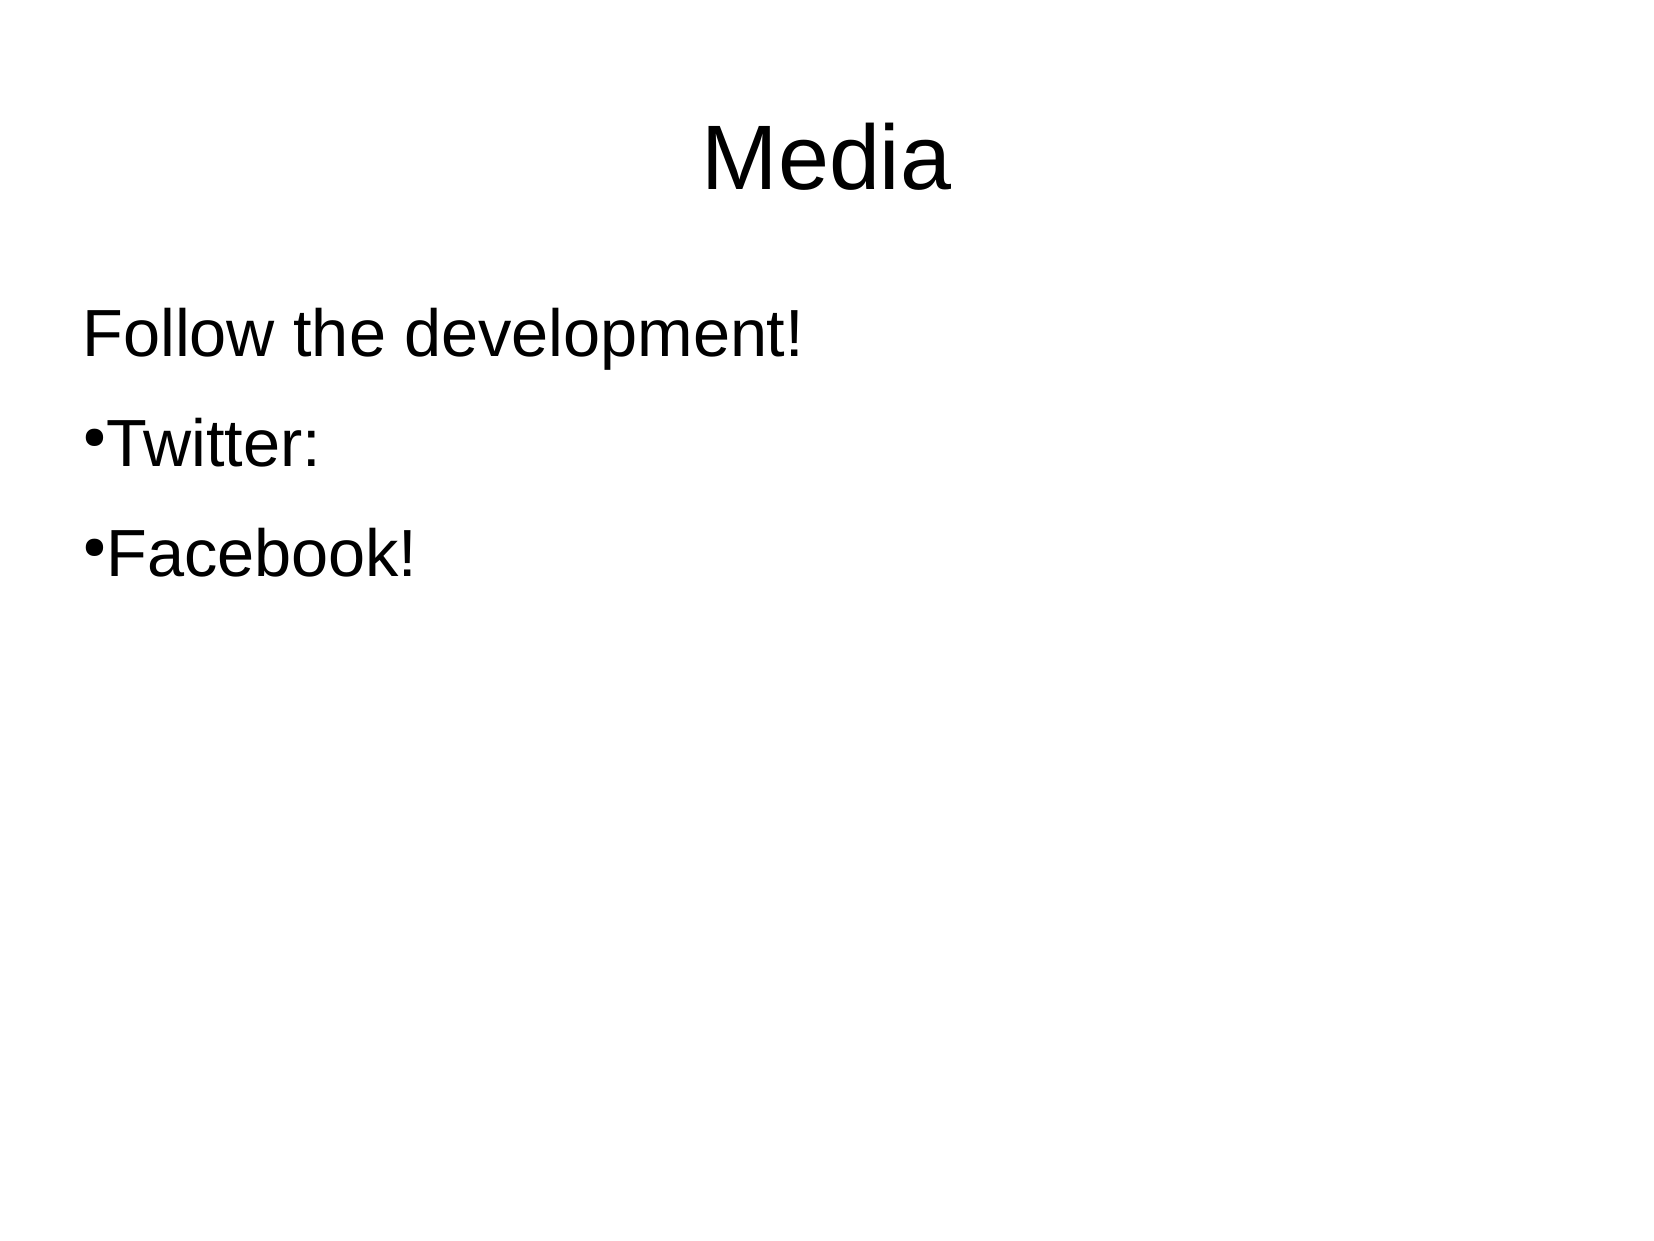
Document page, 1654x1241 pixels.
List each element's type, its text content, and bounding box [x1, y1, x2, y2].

list Follow the development! Twitter: Facebook! [82, 290, 1571, 1010]
title Media [82, 49, 1571, 257]
